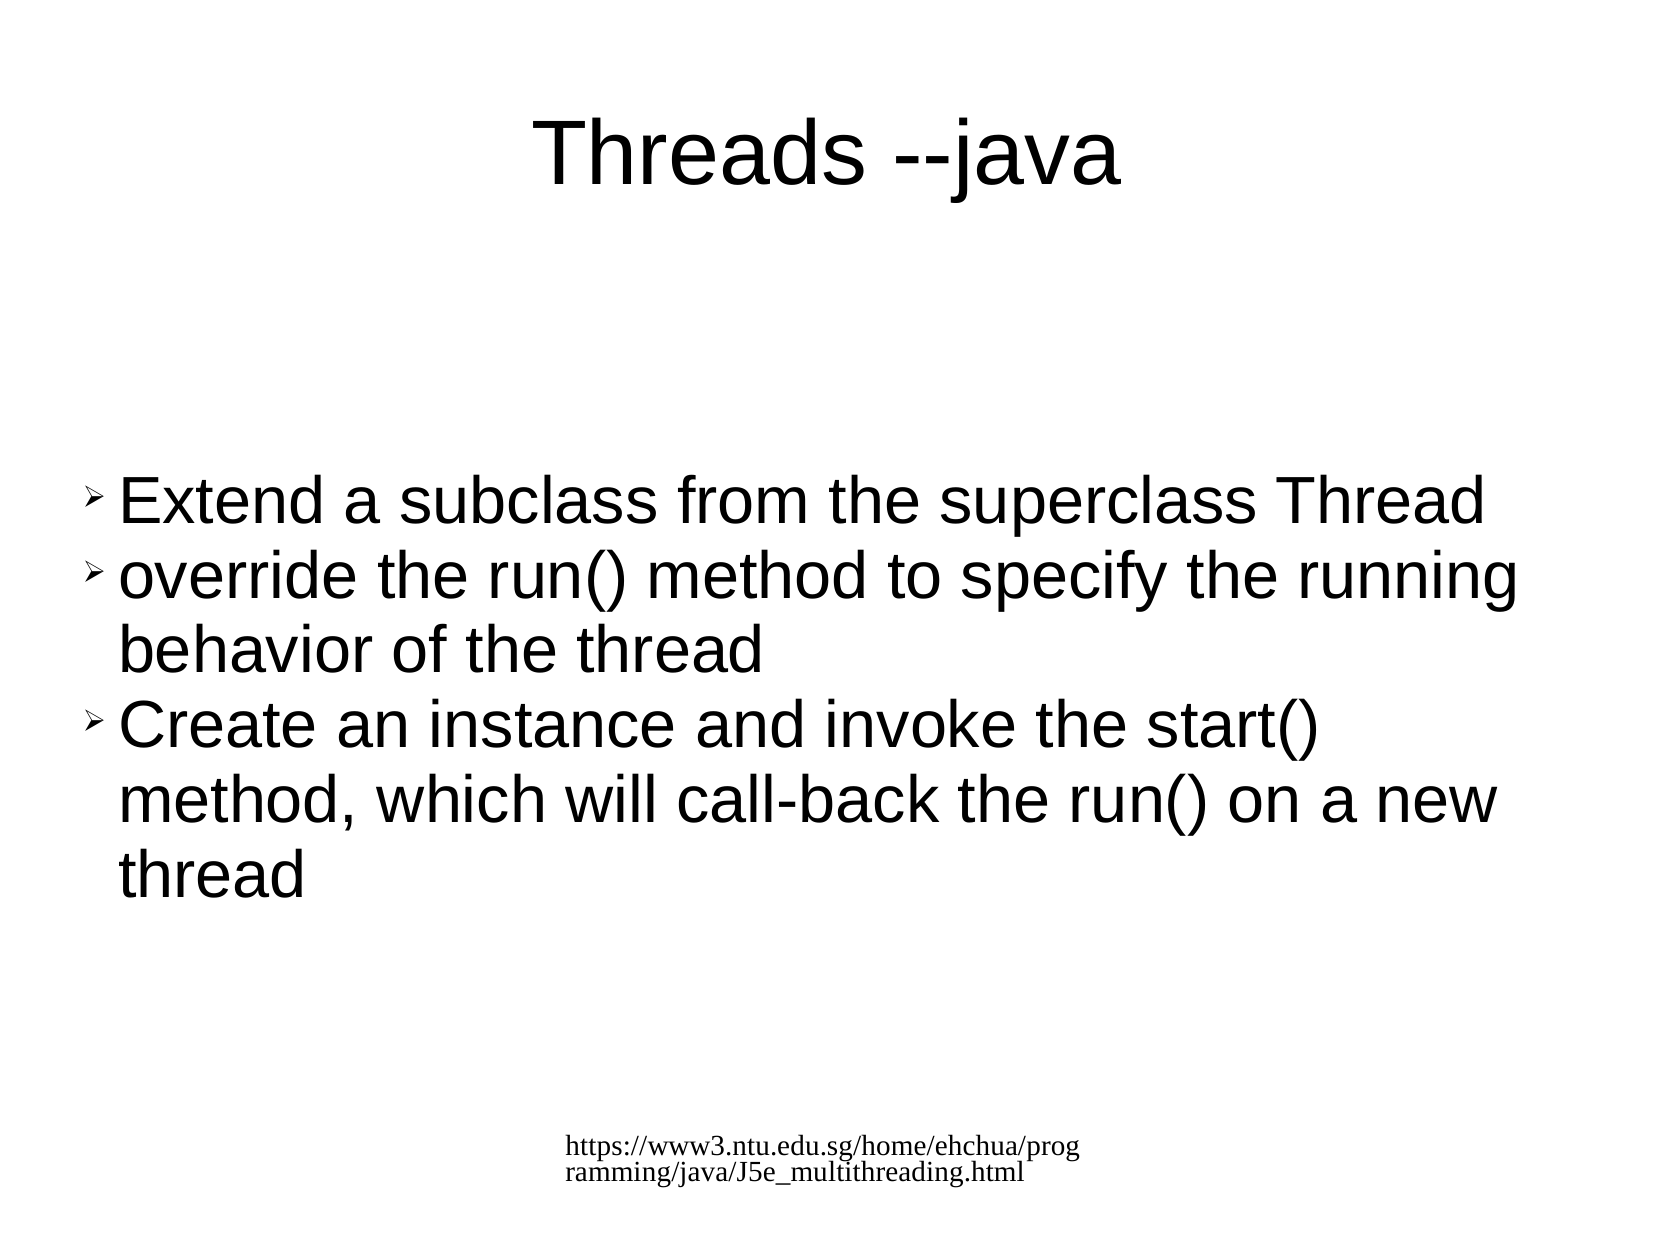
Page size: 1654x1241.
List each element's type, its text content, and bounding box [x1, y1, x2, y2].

subtitle Extend a subclass from the superclass Thread override the run() method to specify the running behavior of the thread Create an instance and invoke the start() method, which will call-back the run() on a new thread [82, 290, 1571, 1010]
title Threads --java [82, 49, 1571, 257]
